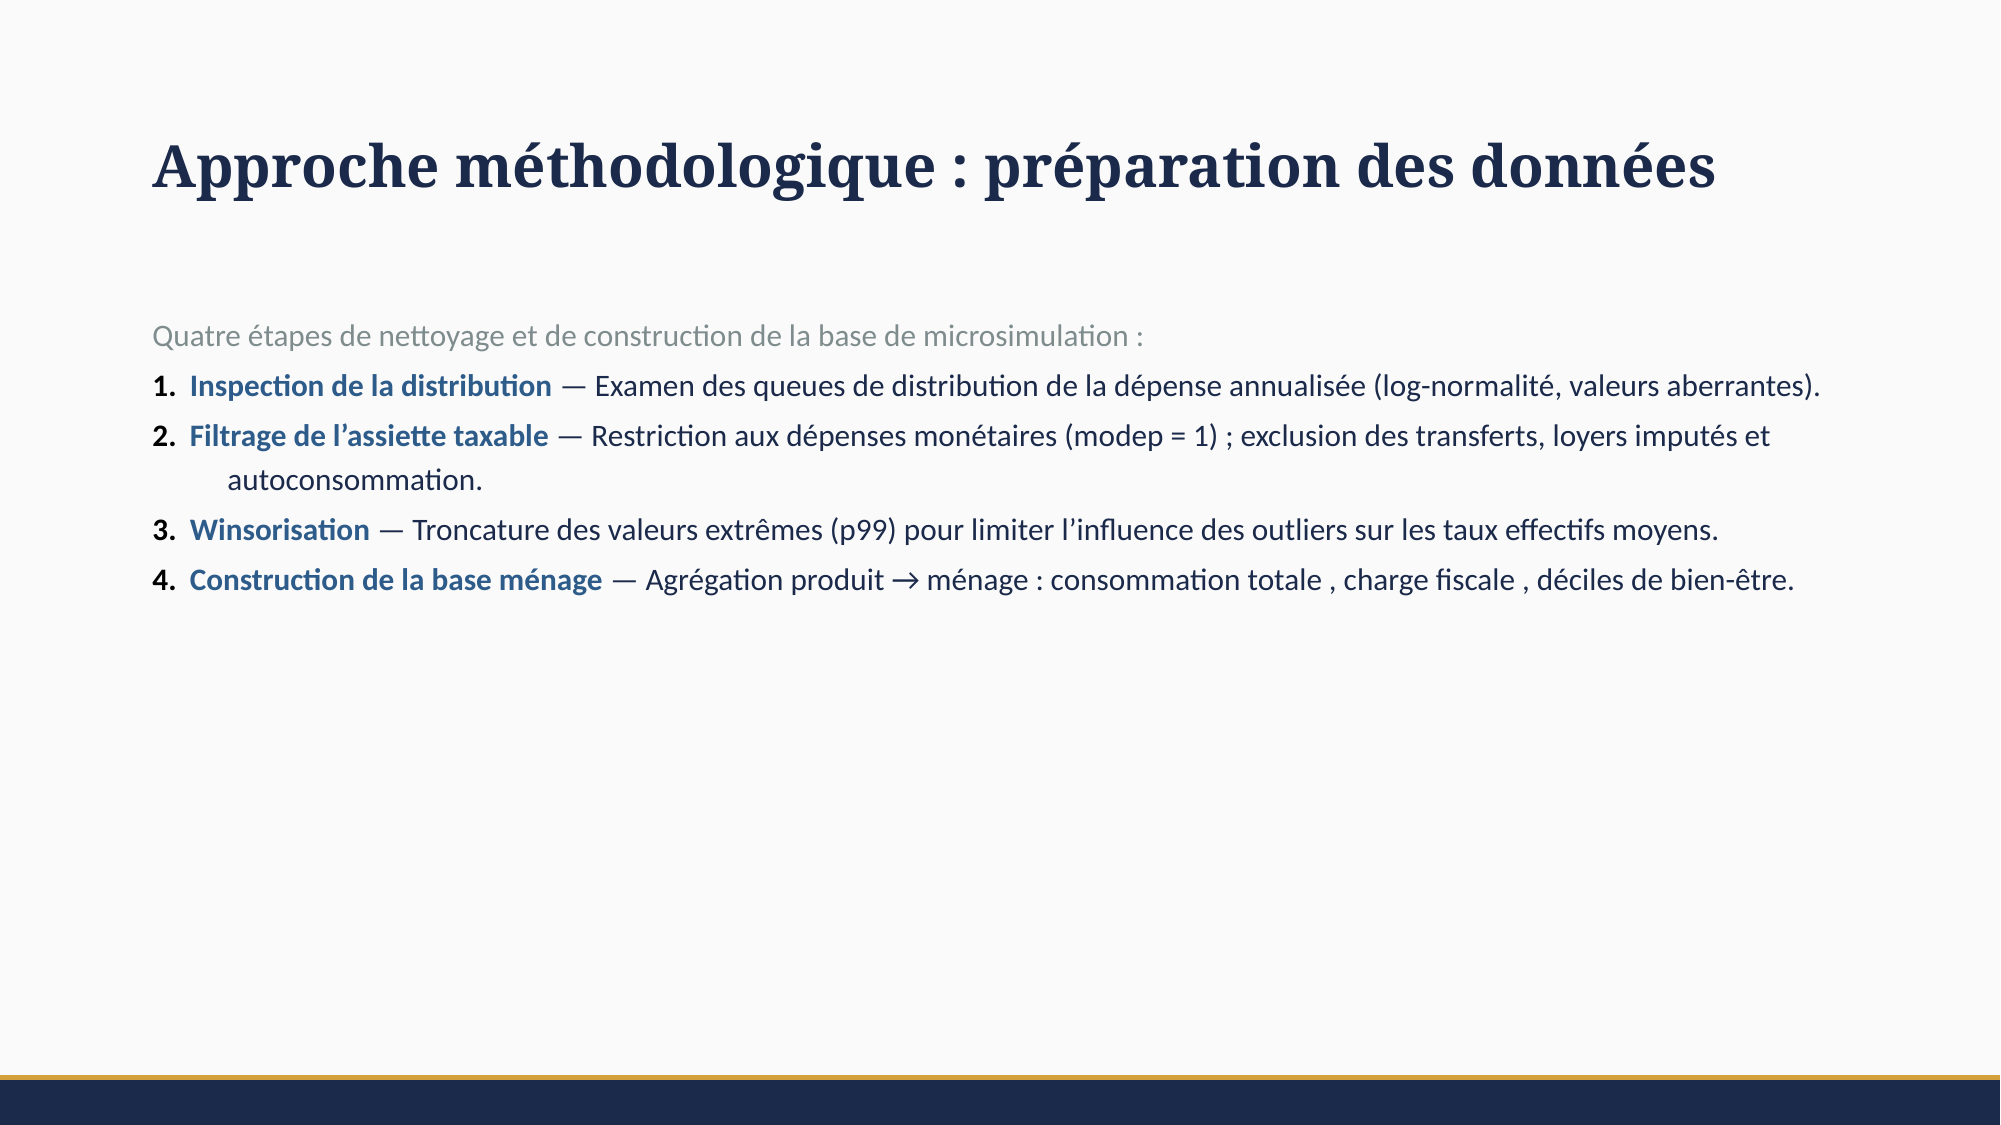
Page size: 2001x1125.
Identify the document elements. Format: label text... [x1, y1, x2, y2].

list Quatre étapes de nettoyage et de construction de la base de microsimulation : Inspection de la distribution — Examen des queues de distribution de la dépense annualisée (log-normalité, valeurs aberrantes). Filtrage de l’assiette taxable — Restriction aux dépenses monétaires (modep = 1) ; exclusion des transferts, loyers imputés et autoconsommation. Winsorisation — Troncature des valeurs extrêmes (p99) pour limiter l’influence des outliers sur les taux effectifs moyens. Construction de la base ménage — Agrégation produit → ménage : consommation totale , charge fiscale , déciles de bien-être. [137, 299, 1863, 1014]
title Approche méthodologique : préparation des données [137, 59, 1863, 278]
